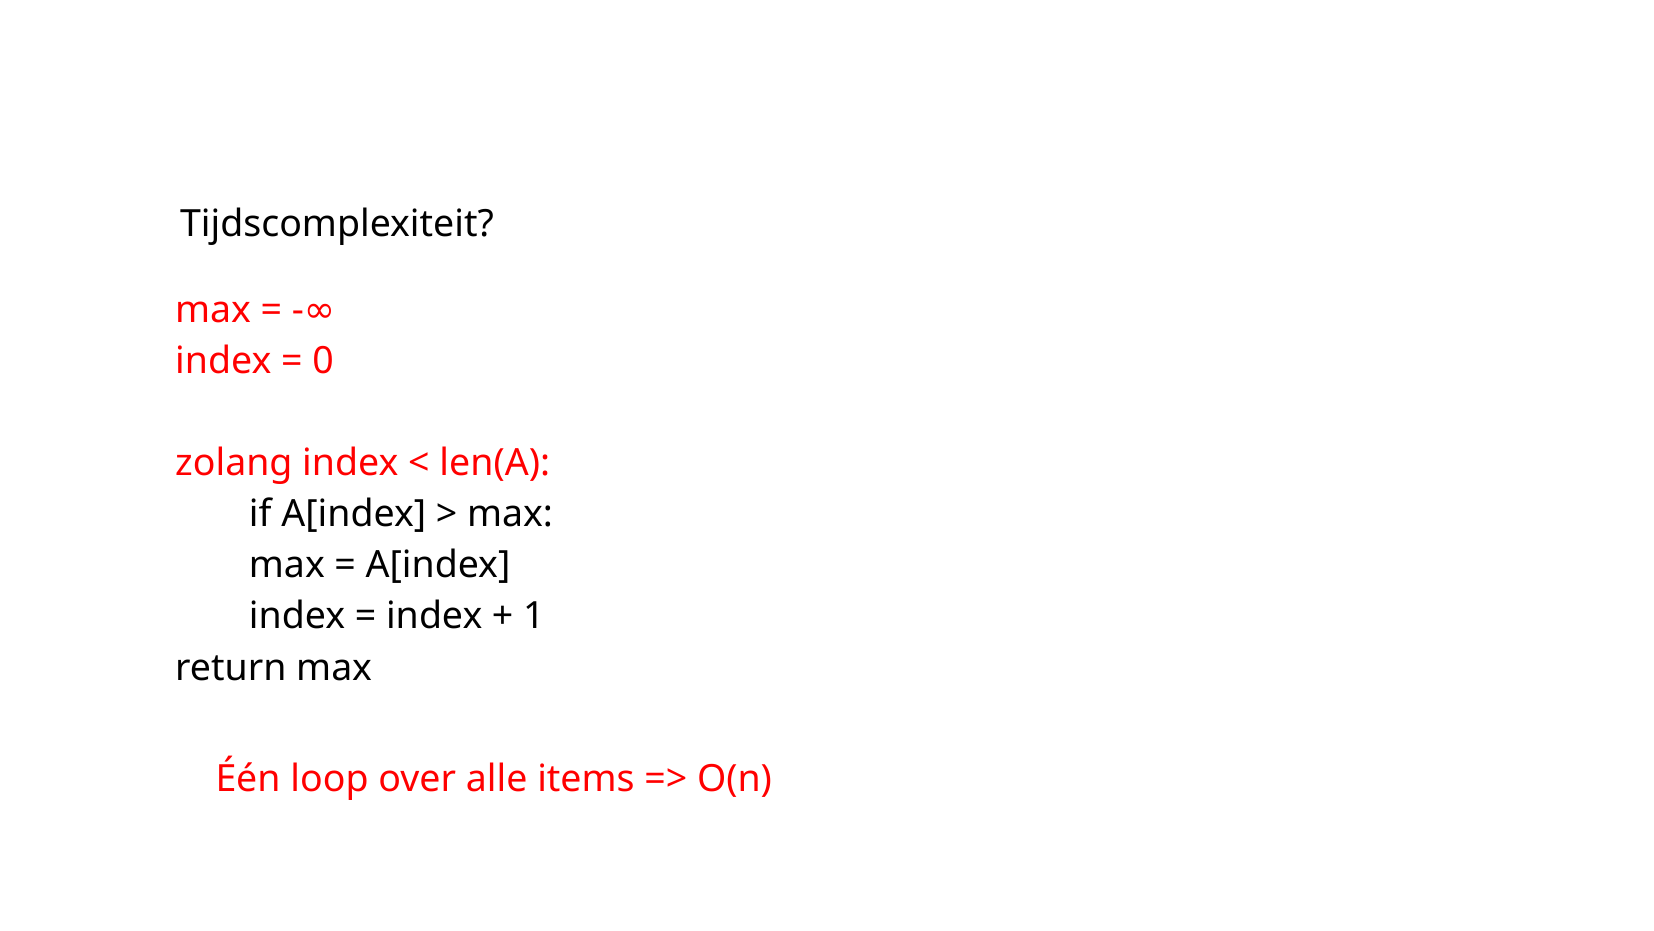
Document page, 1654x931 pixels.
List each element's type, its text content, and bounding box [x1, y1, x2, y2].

text_box Één loop over alle items => O(n) [200, 744, 996, 803]
text_box Tijdscomplexiteit? [165, 188, 768, 249]
text_box max = -∞ index = 0 zolang index < len(A): if A[index] > max: max = A[index] index = index + 1 return max [160, 275, 686, 639]
